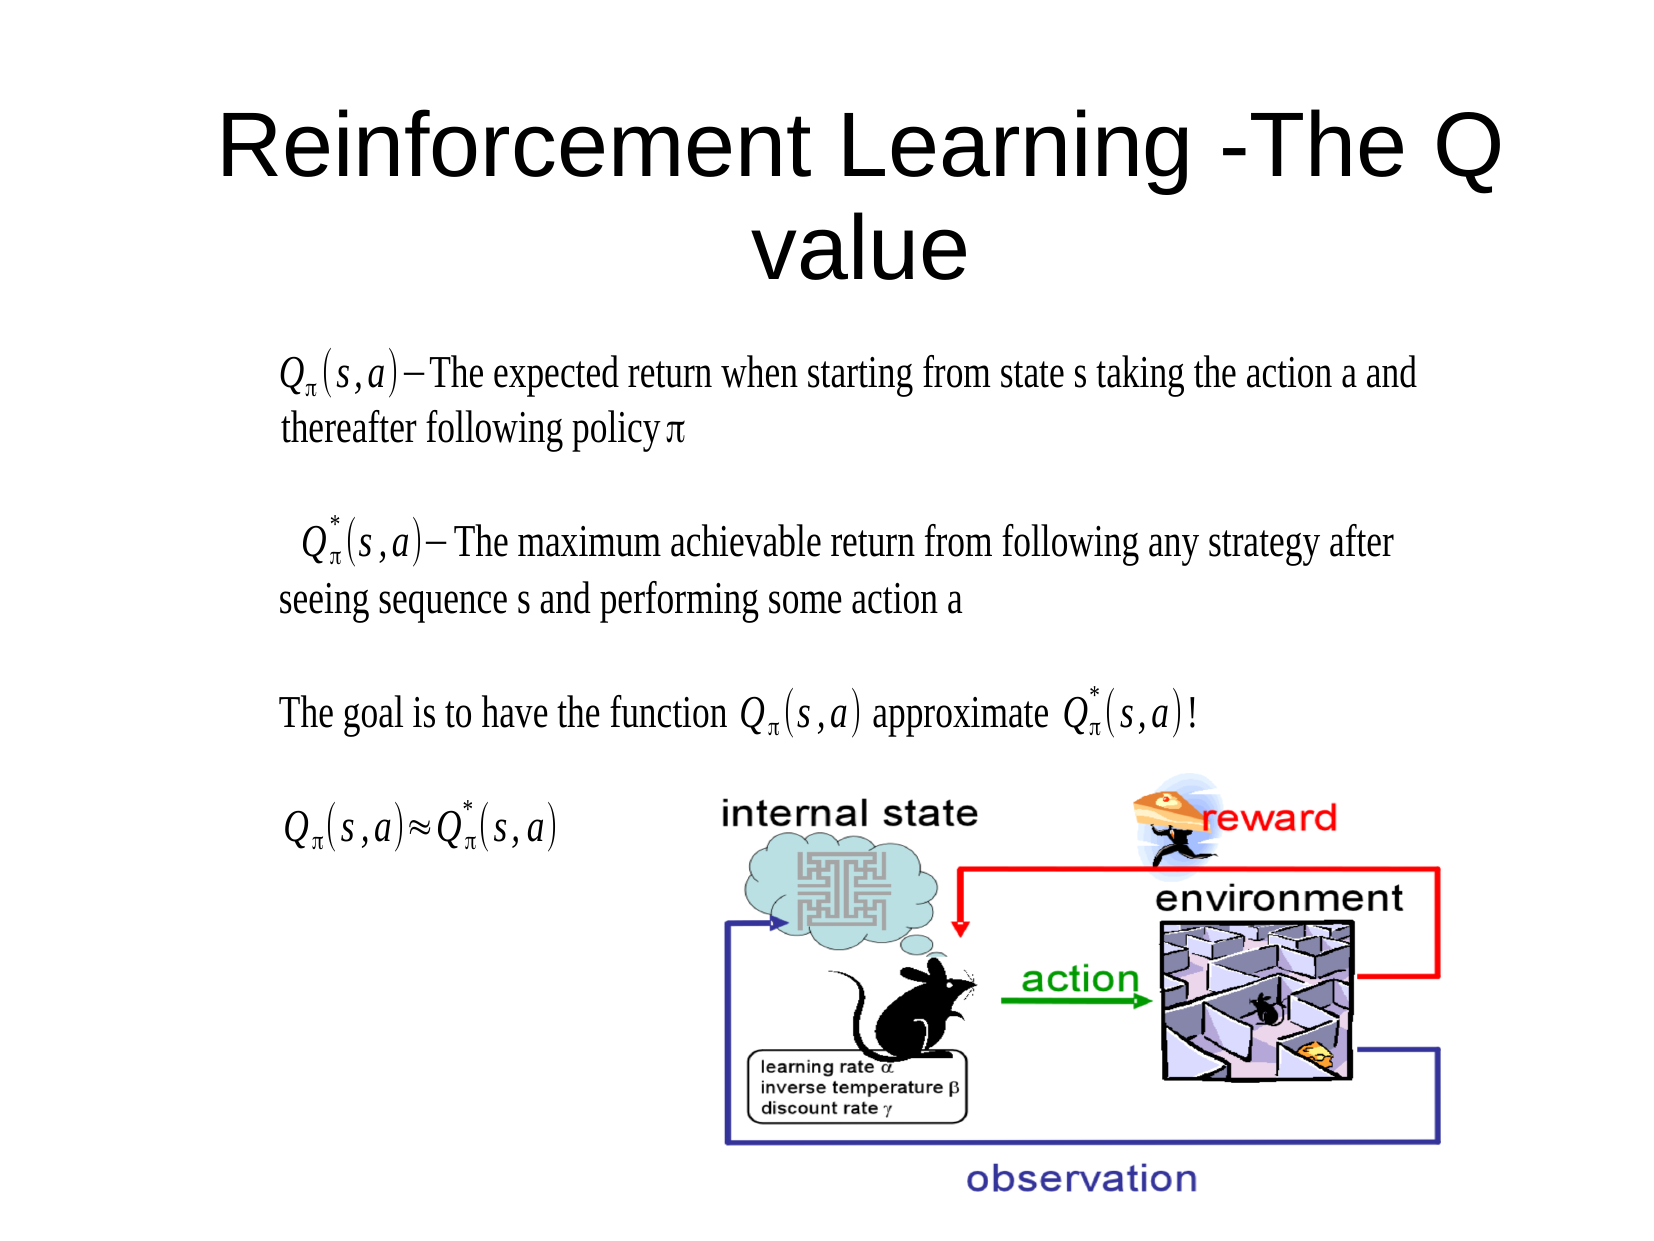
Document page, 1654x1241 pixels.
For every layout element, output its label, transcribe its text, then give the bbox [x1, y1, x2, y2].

chart [270, 345, 1427, 855]
title Reinforcement Learning -The Q value [116, 92, 1606, 300]
picture [720, 772, 1441, 1201]
